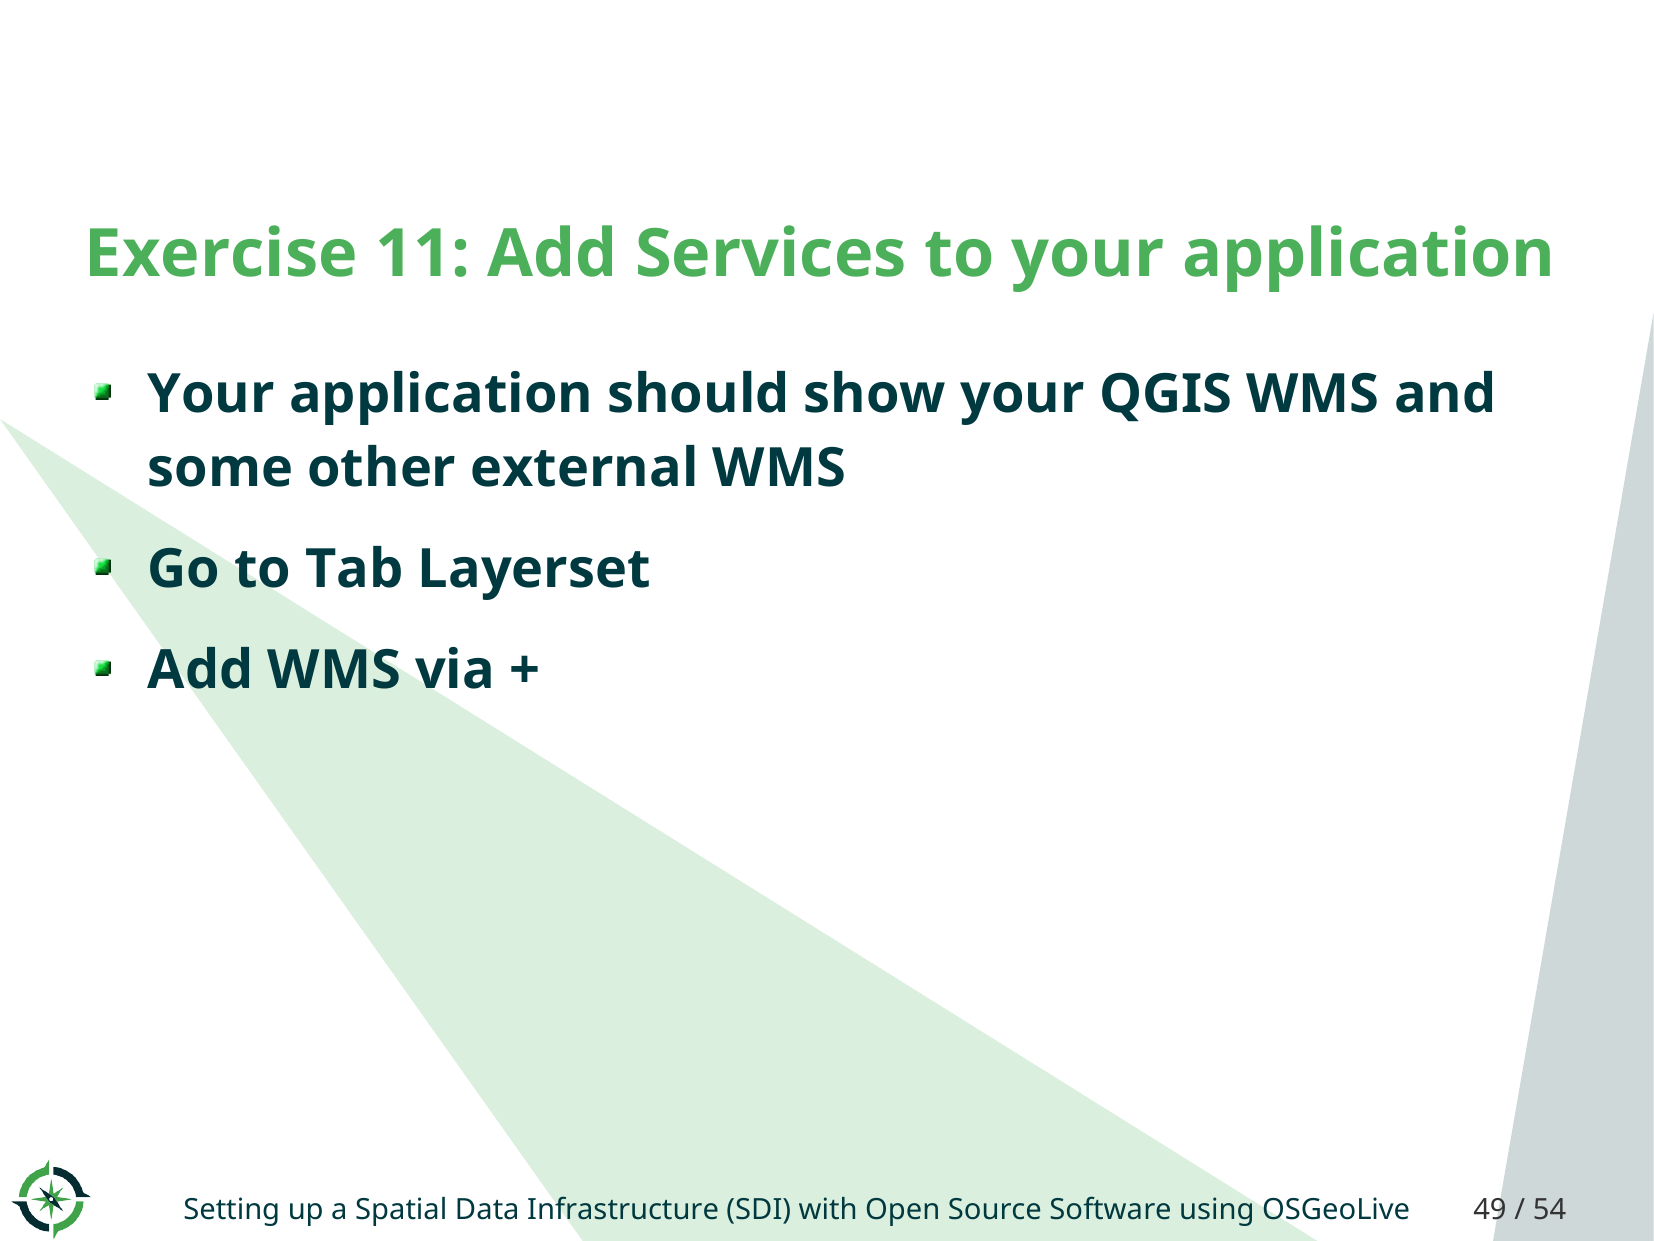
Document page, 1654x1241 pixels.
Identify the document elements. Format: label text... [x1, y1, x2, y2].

picture [10, 1158, 92, 1240]
list Your application should show your QGIS WMS and some other external WMS Go to Tab Layerset Add WMS via + [76, 354, 1565, 1173]
title Exercise 11: Add Services to your application [76, 173, 1565, 329]
